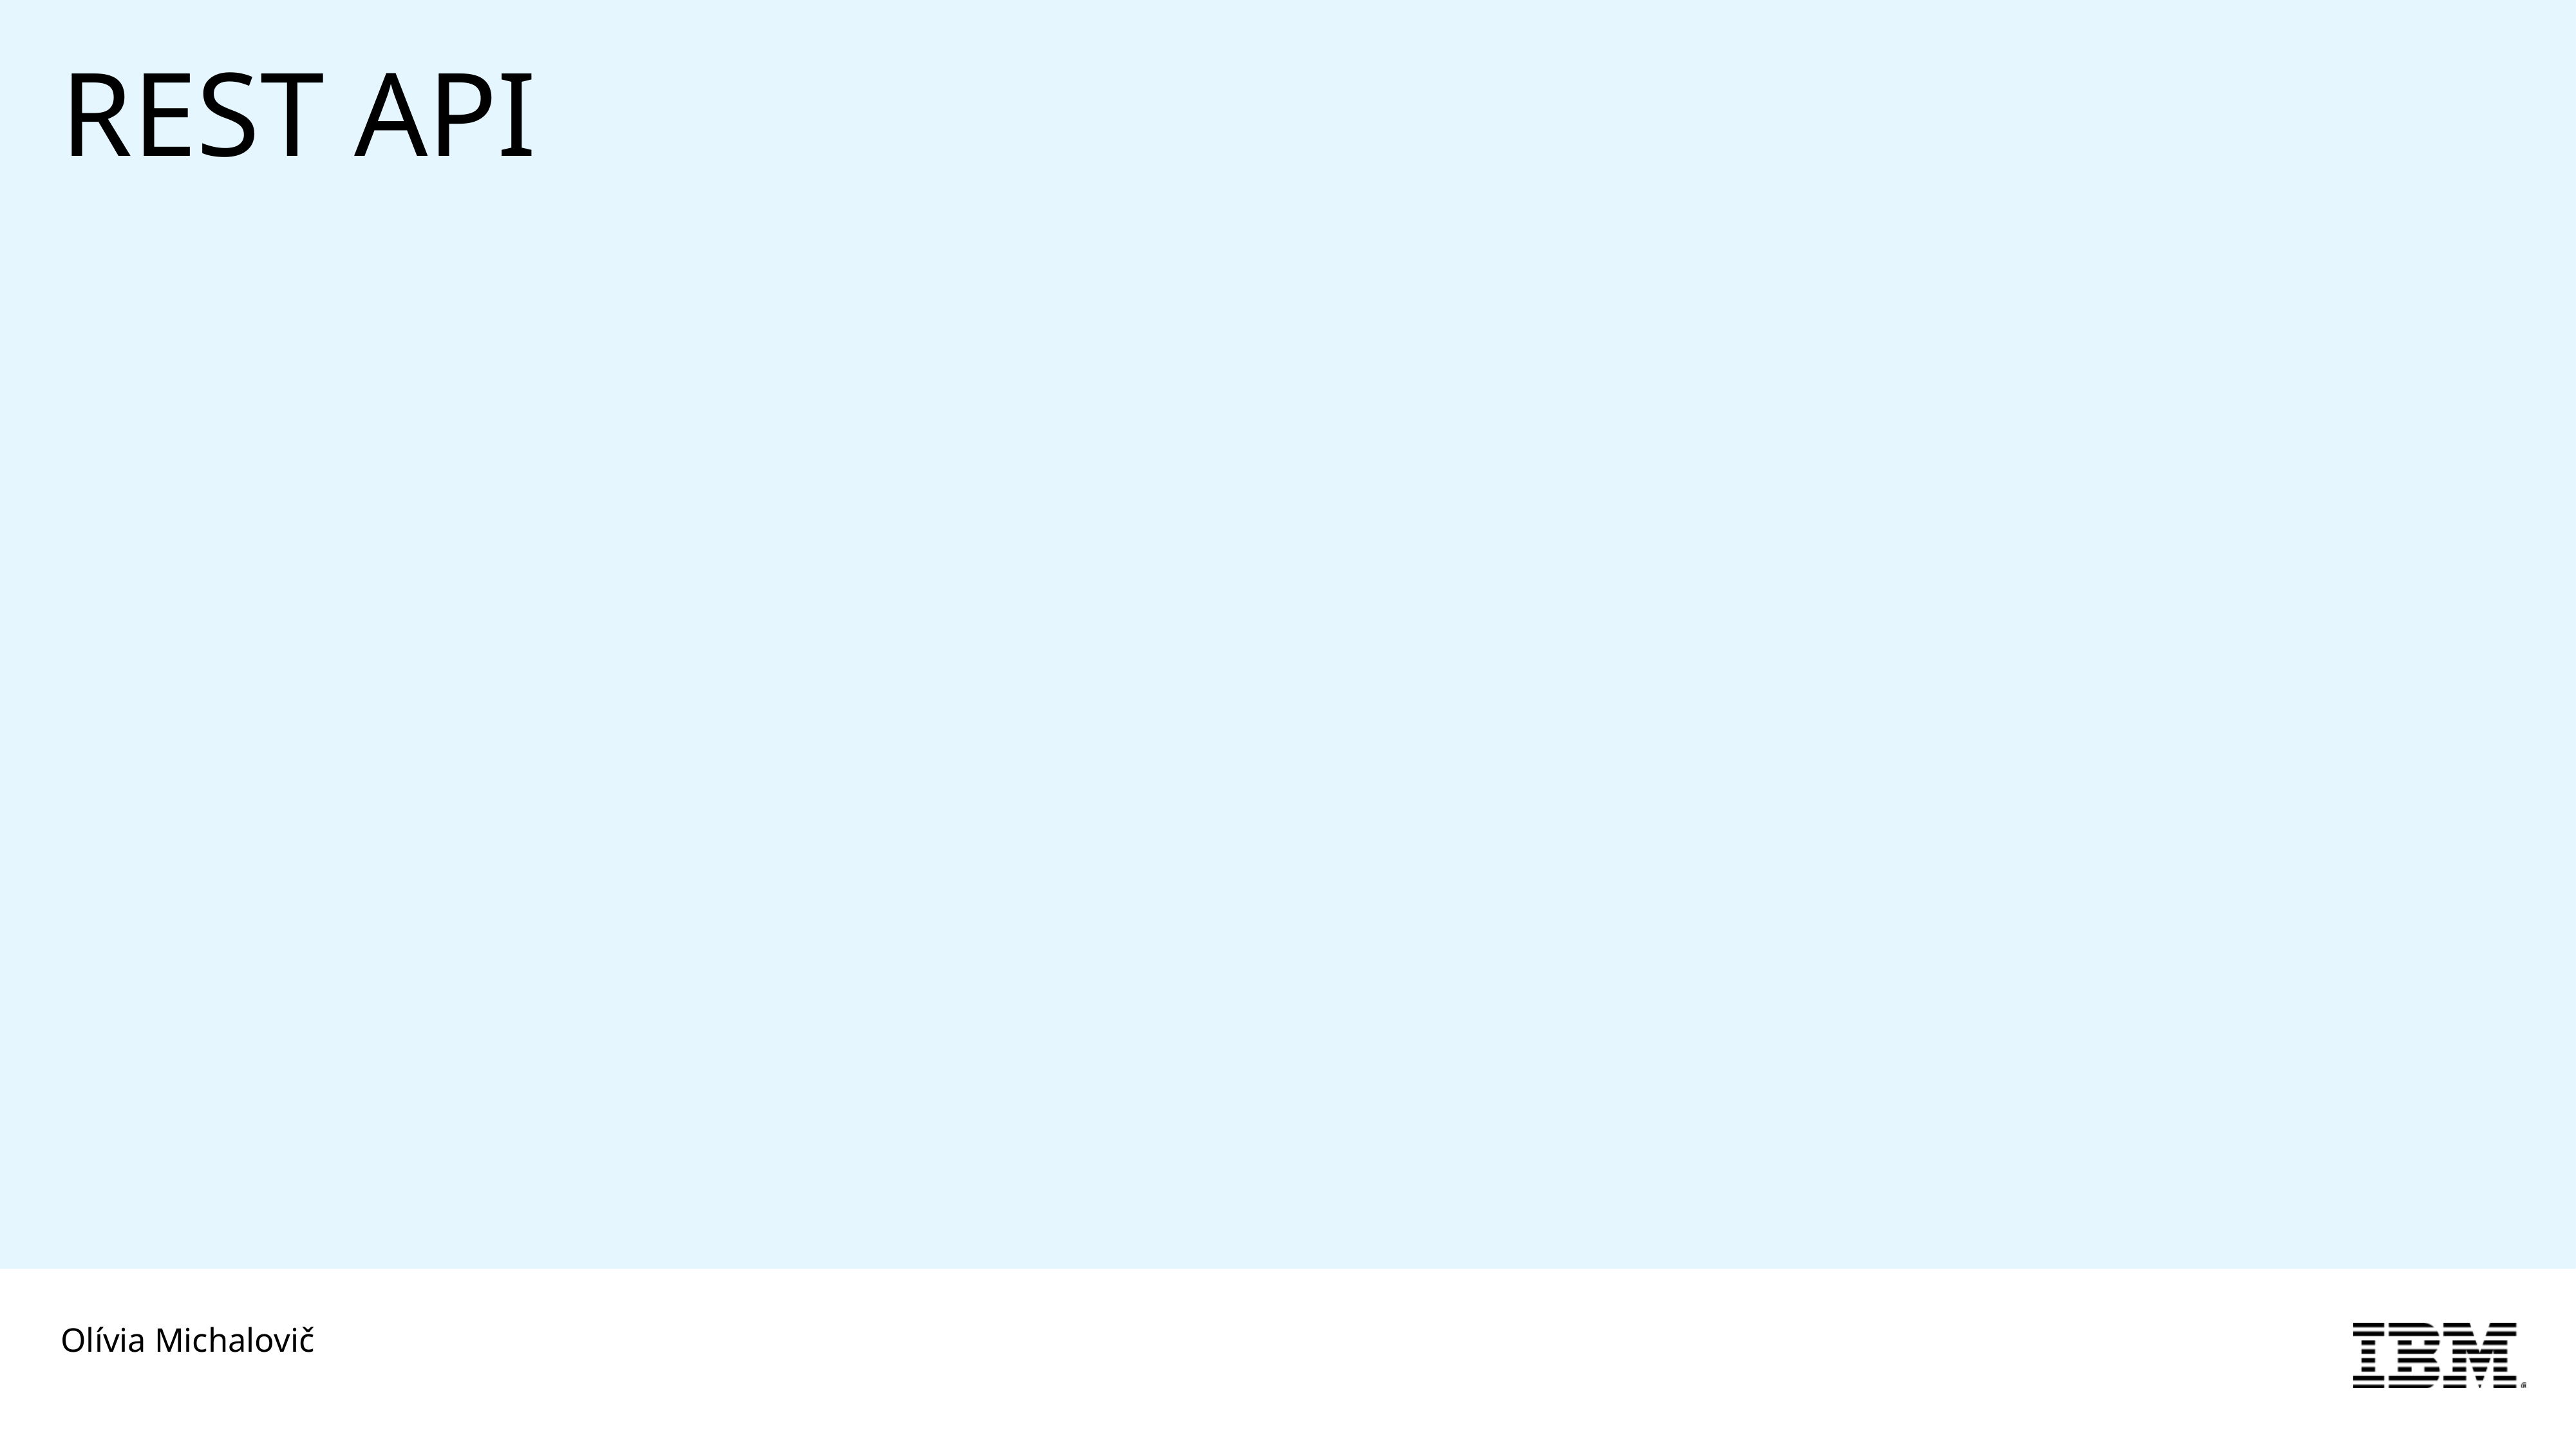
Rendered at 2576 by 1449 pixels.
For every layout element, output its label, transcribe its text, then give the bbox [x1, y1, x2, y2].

list Olívia Michalovič [61, 1277, 583, 1398]
title REST API [61, 41, 1228, 524]
